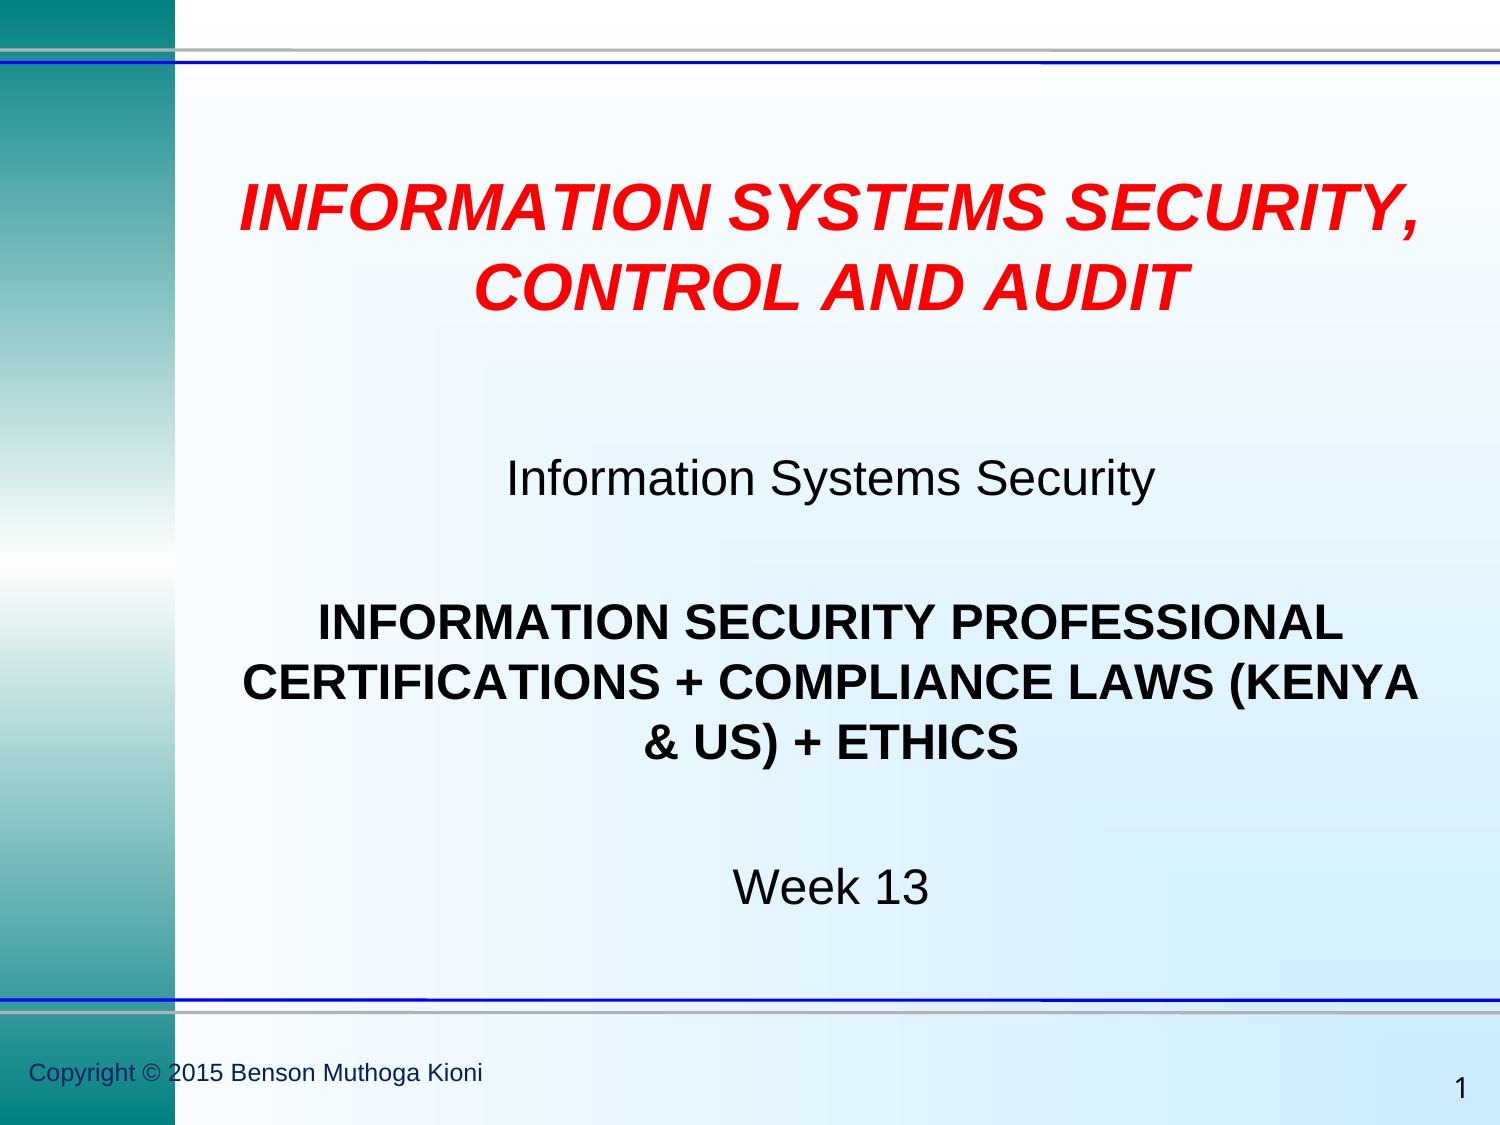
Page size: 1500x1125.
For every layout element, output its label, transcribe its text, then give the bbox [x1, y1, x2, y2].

picture [175, 1002, 1500, 1011]
picture [175, 65, 1500, 998]
picture [175, 1015, 1500, 1125]
picture [175, 0, 1500, 48]
picture [175, 52, 1500, 61]
text_box Information Systems Security INFORMATION SECURITY PROFESSIONAL CERTIFICATIONS + COMPLIANCE LAWS (KENYA & US) + ETHICS Week 13 [212, 437, 1450, 938]
text_box INFORMATION SYSTEMS SECURITY, CONTROL AND AUDIT [212, 149, 1450, 338]
